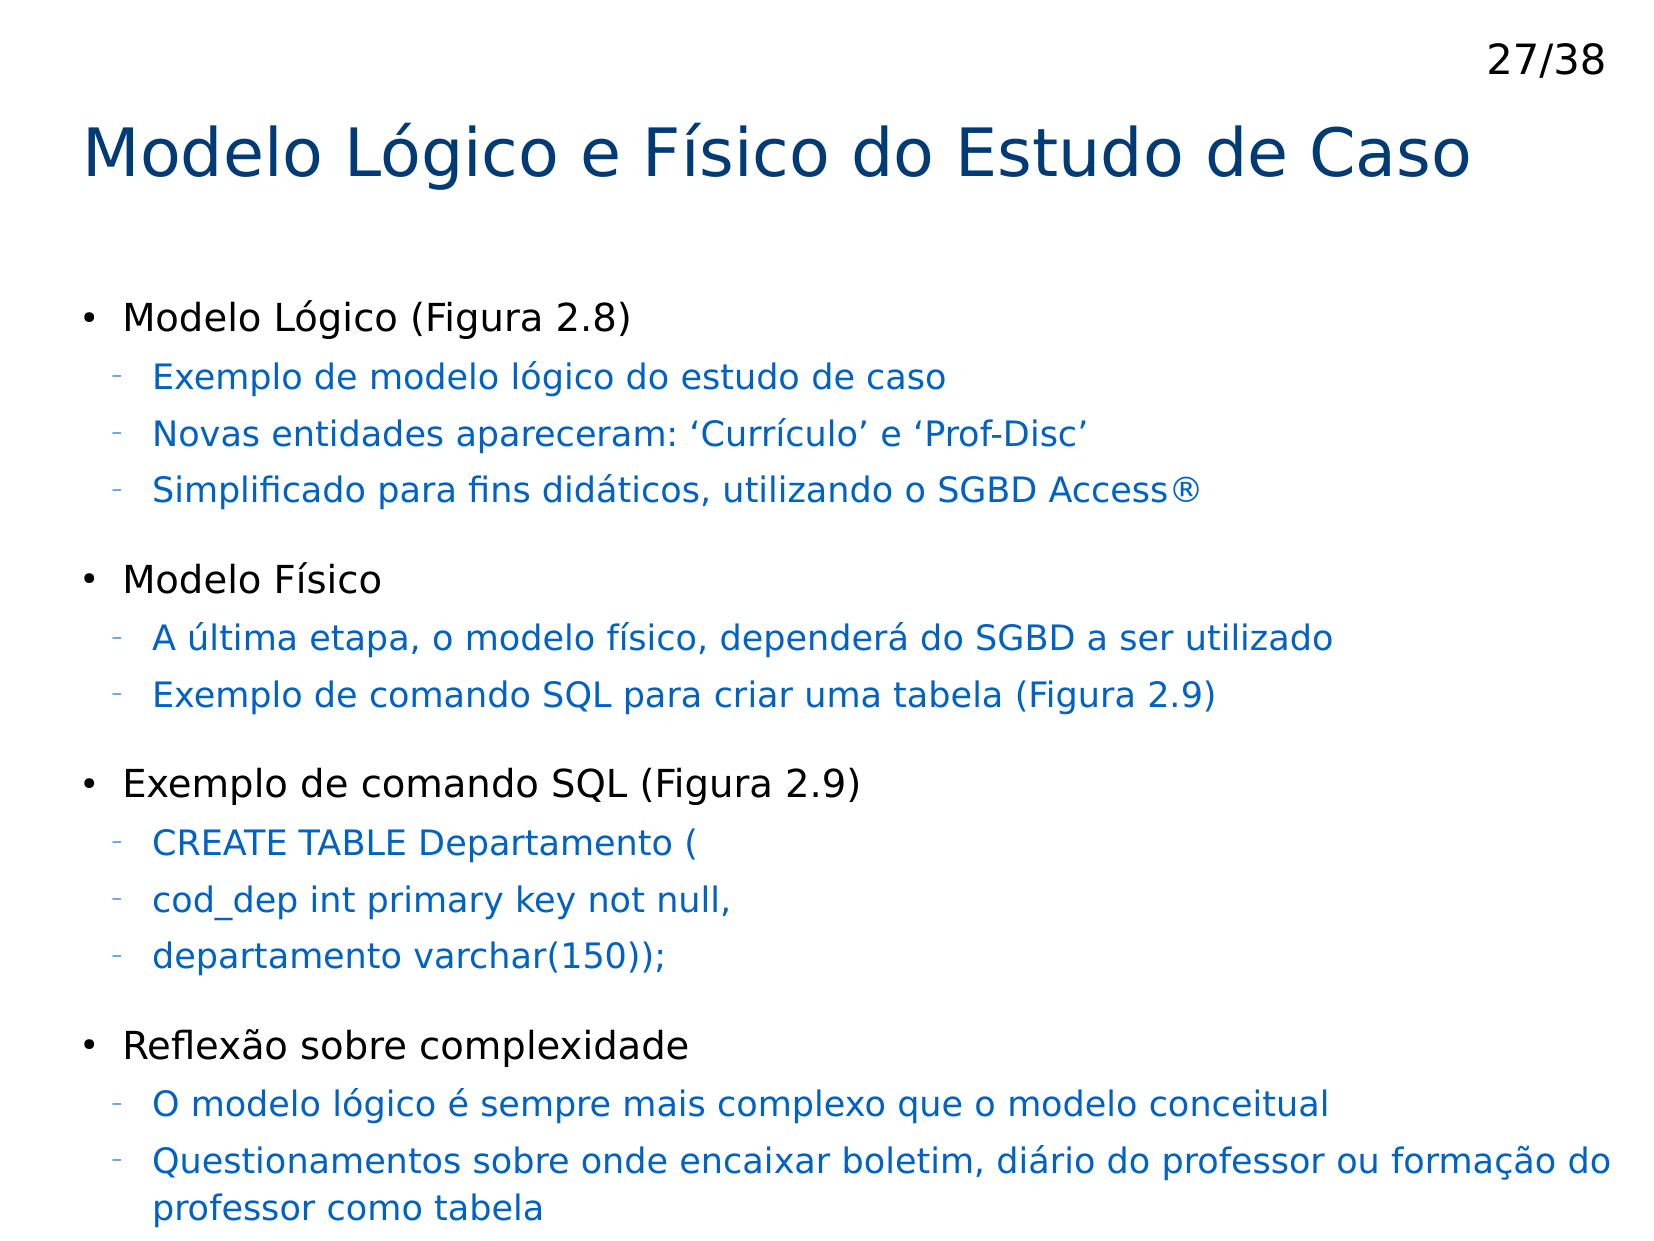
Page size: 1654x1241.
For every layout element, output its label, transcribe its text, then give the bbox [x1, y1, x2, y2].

list Modelo Lógico (Figura 2.8) Exemplo de modelo lógico do estudo de caso Novas entidades apareceram: ‘Currículo’ e ‘Prof-Disc’ Simplificado para fins didáticos, utilizando o SGBD Access® Modelo Físico A última etapa, o modelo físico, dependerá do SGBD a ser utilizado Exemplo de comando SQL para criar uma tabela (Figura 2.9) Exemplo de comando SQL (Figura 2.9) CREATE TABLE Departamento ( cod_dep int primary key not null, departamento varchar(150)); Reflexão sobre complexidade O modelo lógico é sempre mais complexo que o modelo conceitual Questionamentos sobre onde encaixar boletim, diário do professor ou formação do professor como tabela [82, 289, 1636, 1230]
title Modelo Lógico e Físico do Estudo de Caso [82, 82, 1571, 224]
